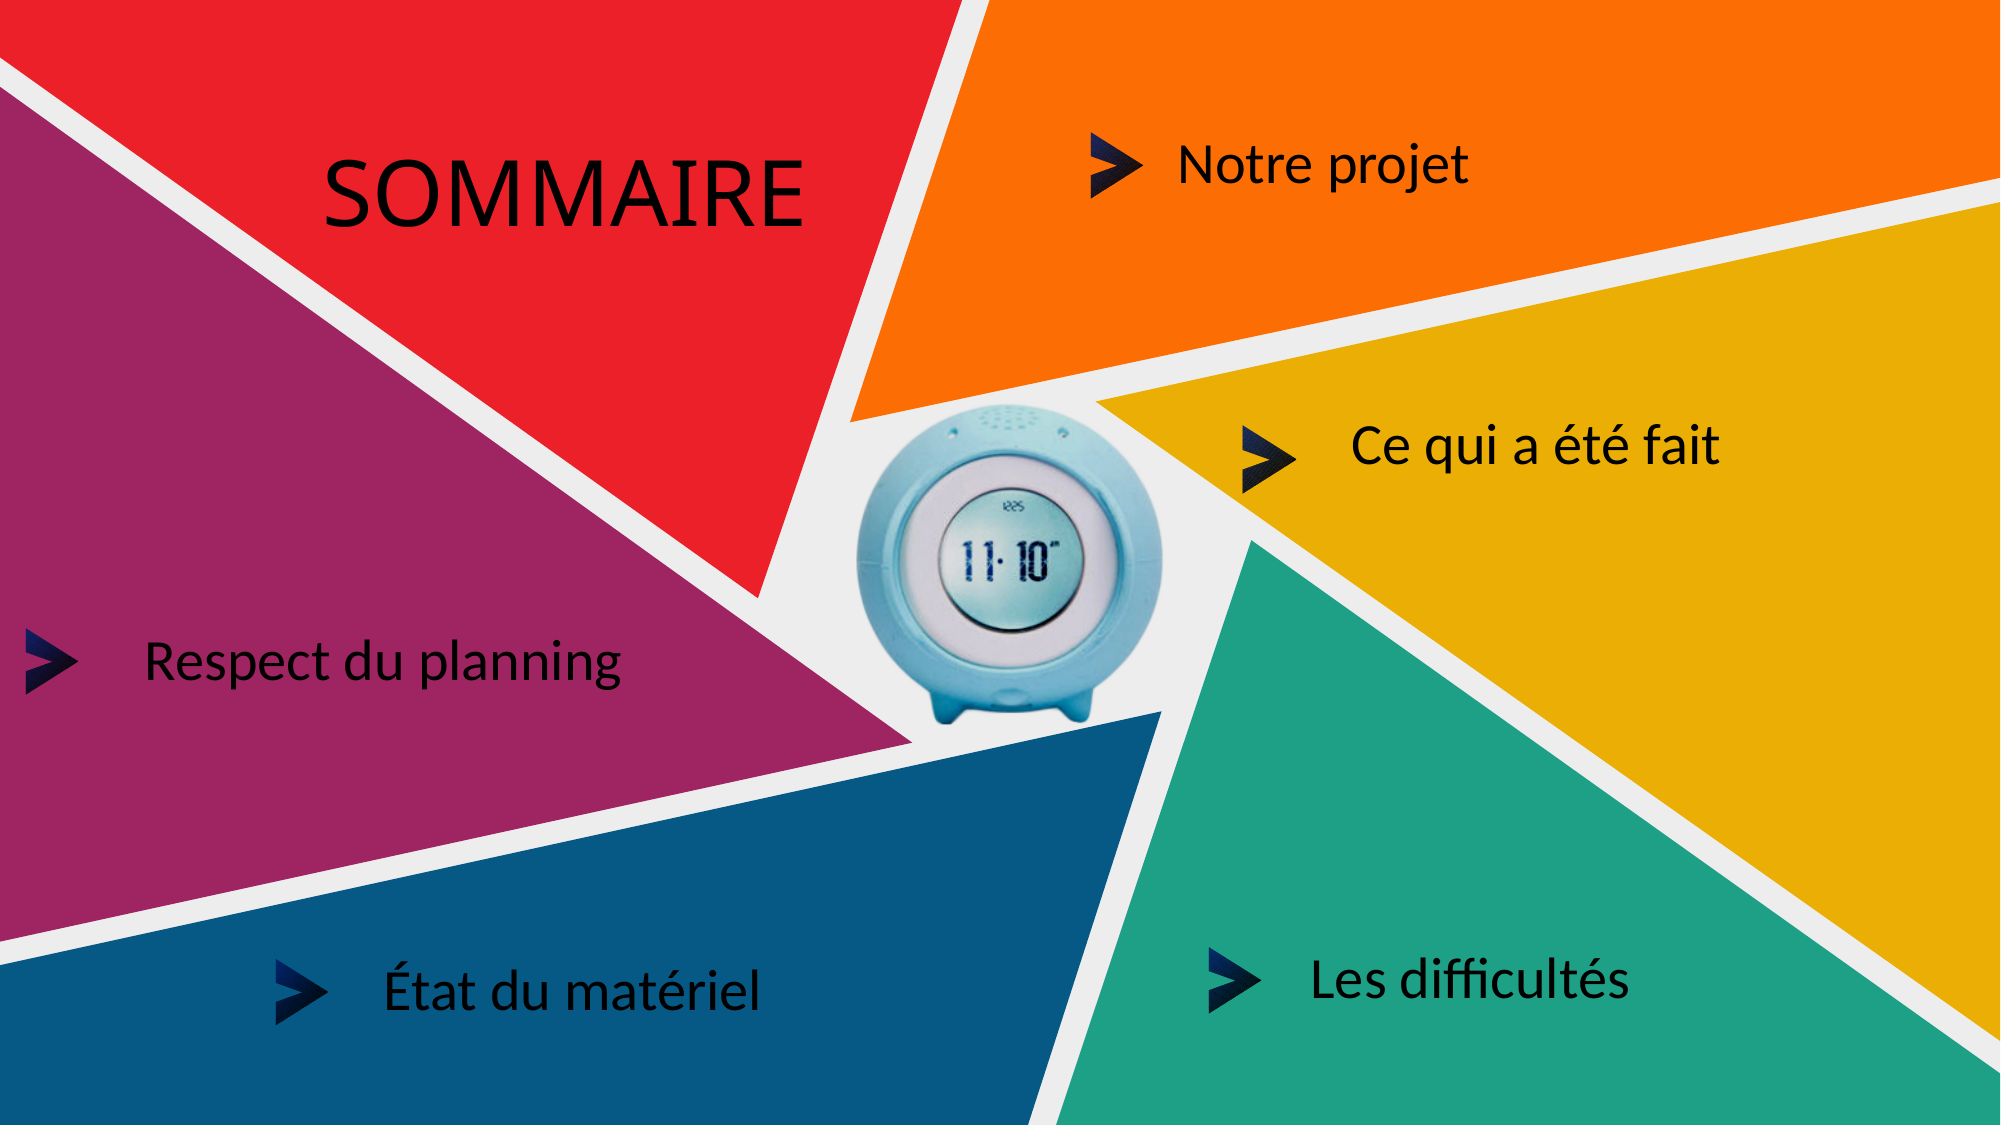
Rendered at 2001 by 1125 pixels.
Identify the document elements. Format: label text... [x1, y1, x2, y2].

picture [23, 626, 81, 697]
title SOMMAIRE [307, 94, 875, 299]
list Respect du planning [0, 614, 626, 733]
list Ce qui a été fait [1347, 413, 1914, 532]
list Les difficultés [1086, 933, 1855, 1052]
list Notre projet [933, 118, 1701, 237]
picture [1206, 944, 1264, 1016]
list État du matériel [188, 944, 957, 1063]
picture [626, 342, 1347, 785]
